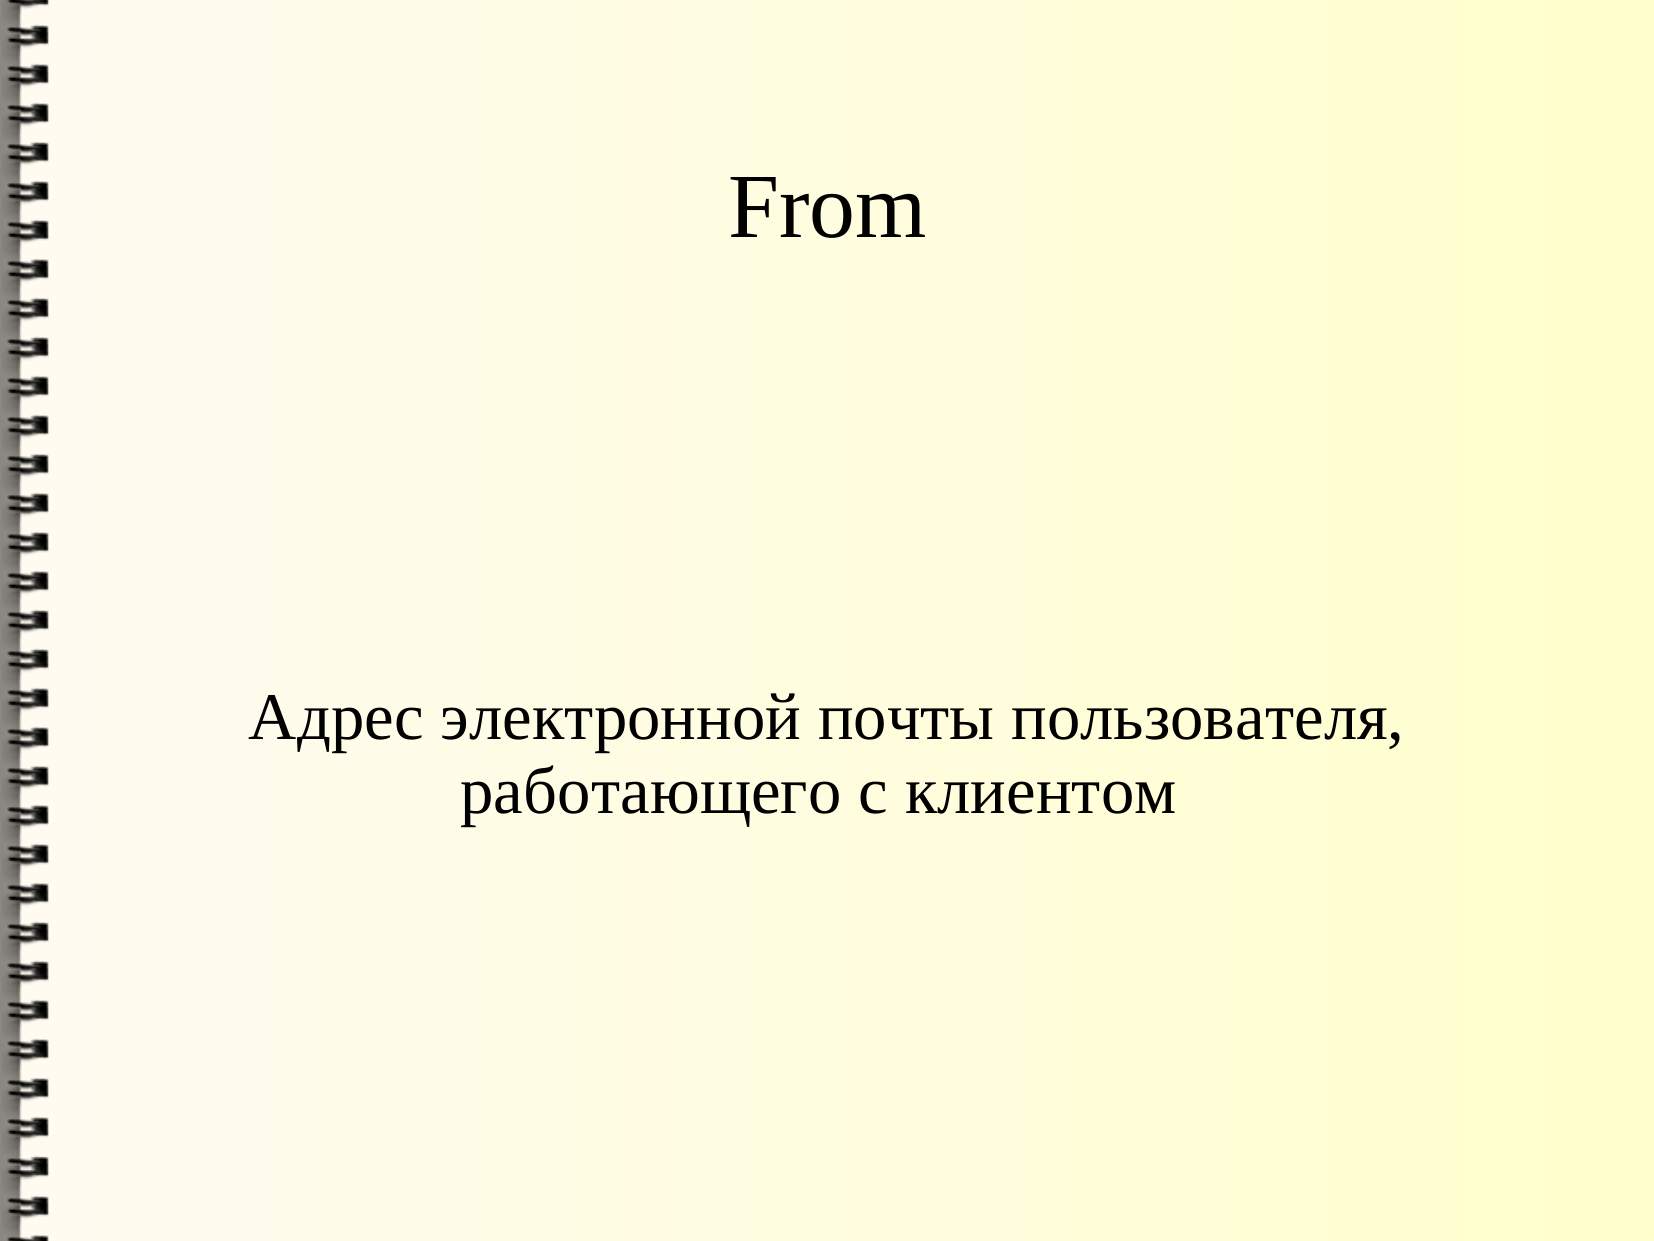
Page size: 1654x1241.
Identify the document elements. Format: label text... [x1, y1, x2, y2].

picture [0, 0, 1654, 1241]
title From [121, 102, 1534, 311]
subtitle Адрес электронной почты пользователя, работающего с клиентом [121, 344, 1534, 1164]
